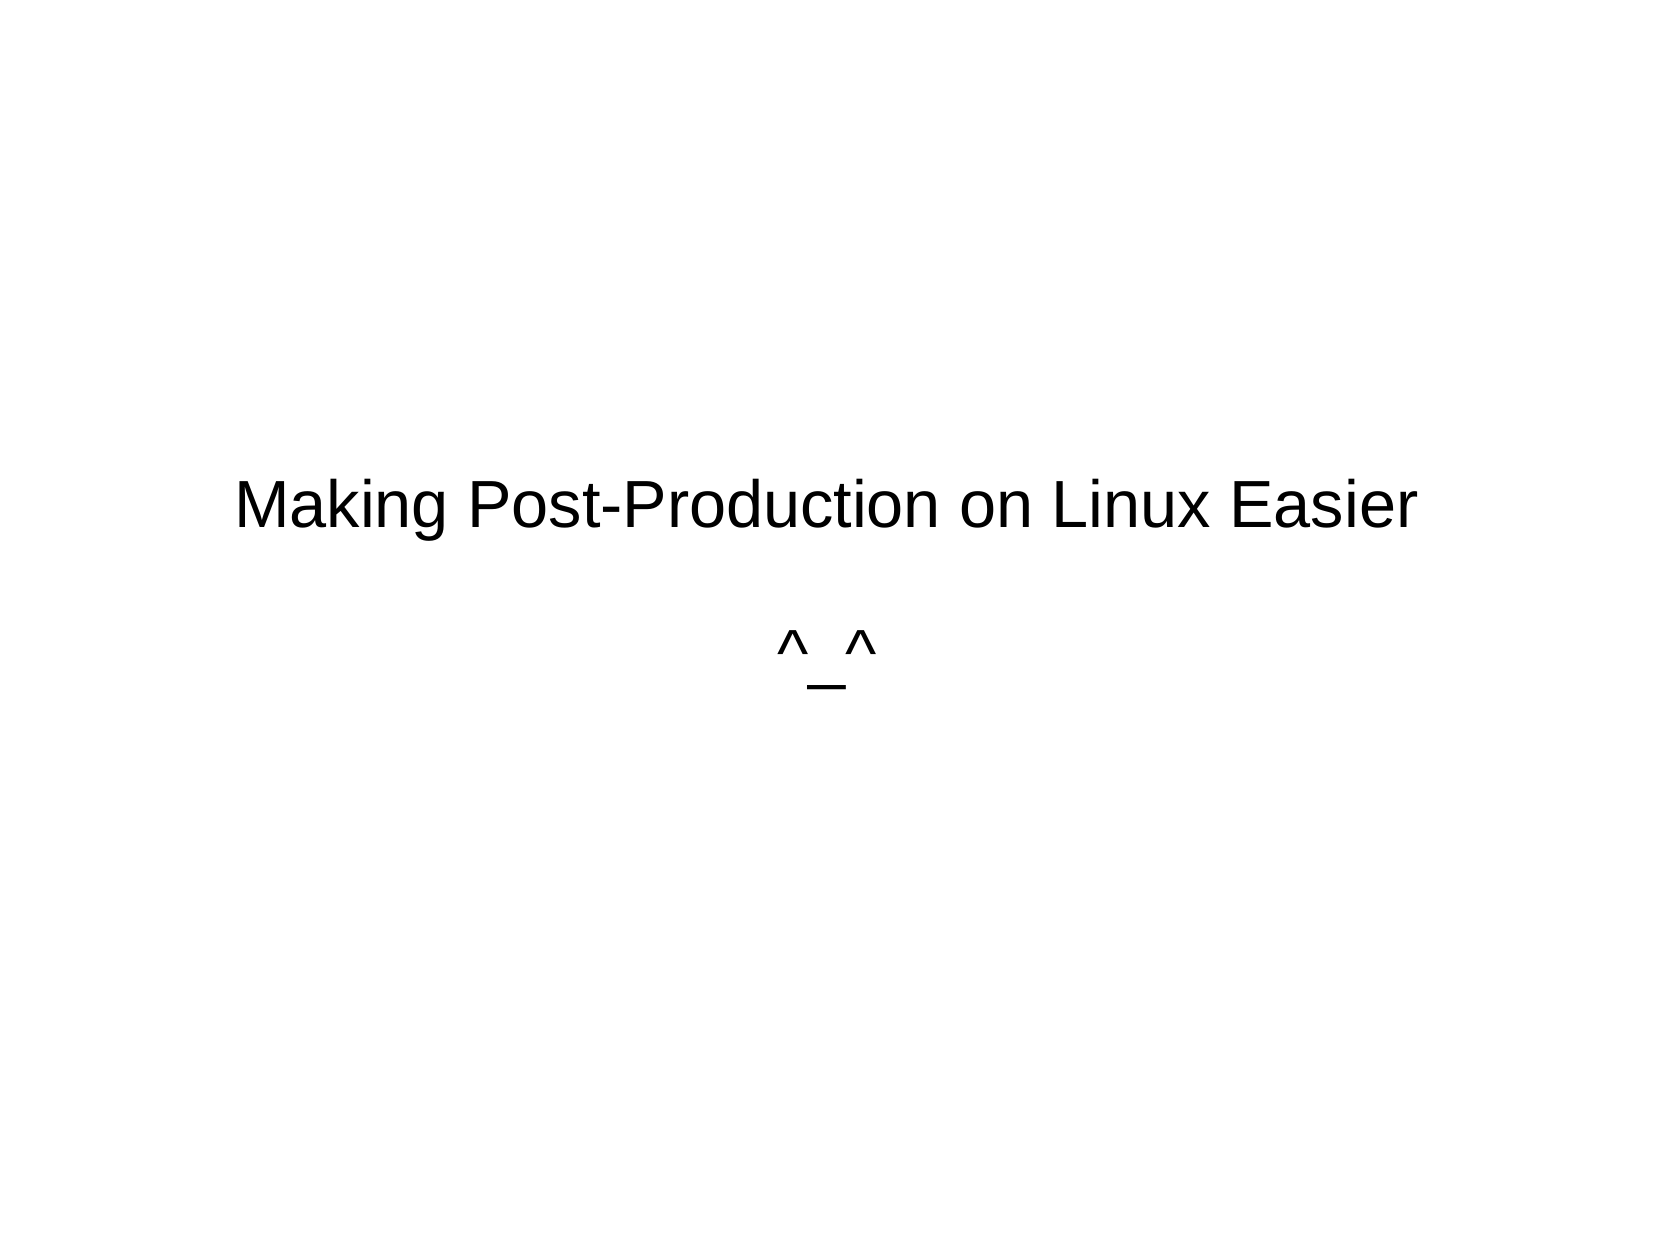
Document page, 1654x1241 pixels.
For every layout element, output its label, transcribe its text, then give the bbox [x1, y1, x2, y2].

subtitle Making Post-Production on Linux Easier ^_^ [82, 49, 1571, 1109]
